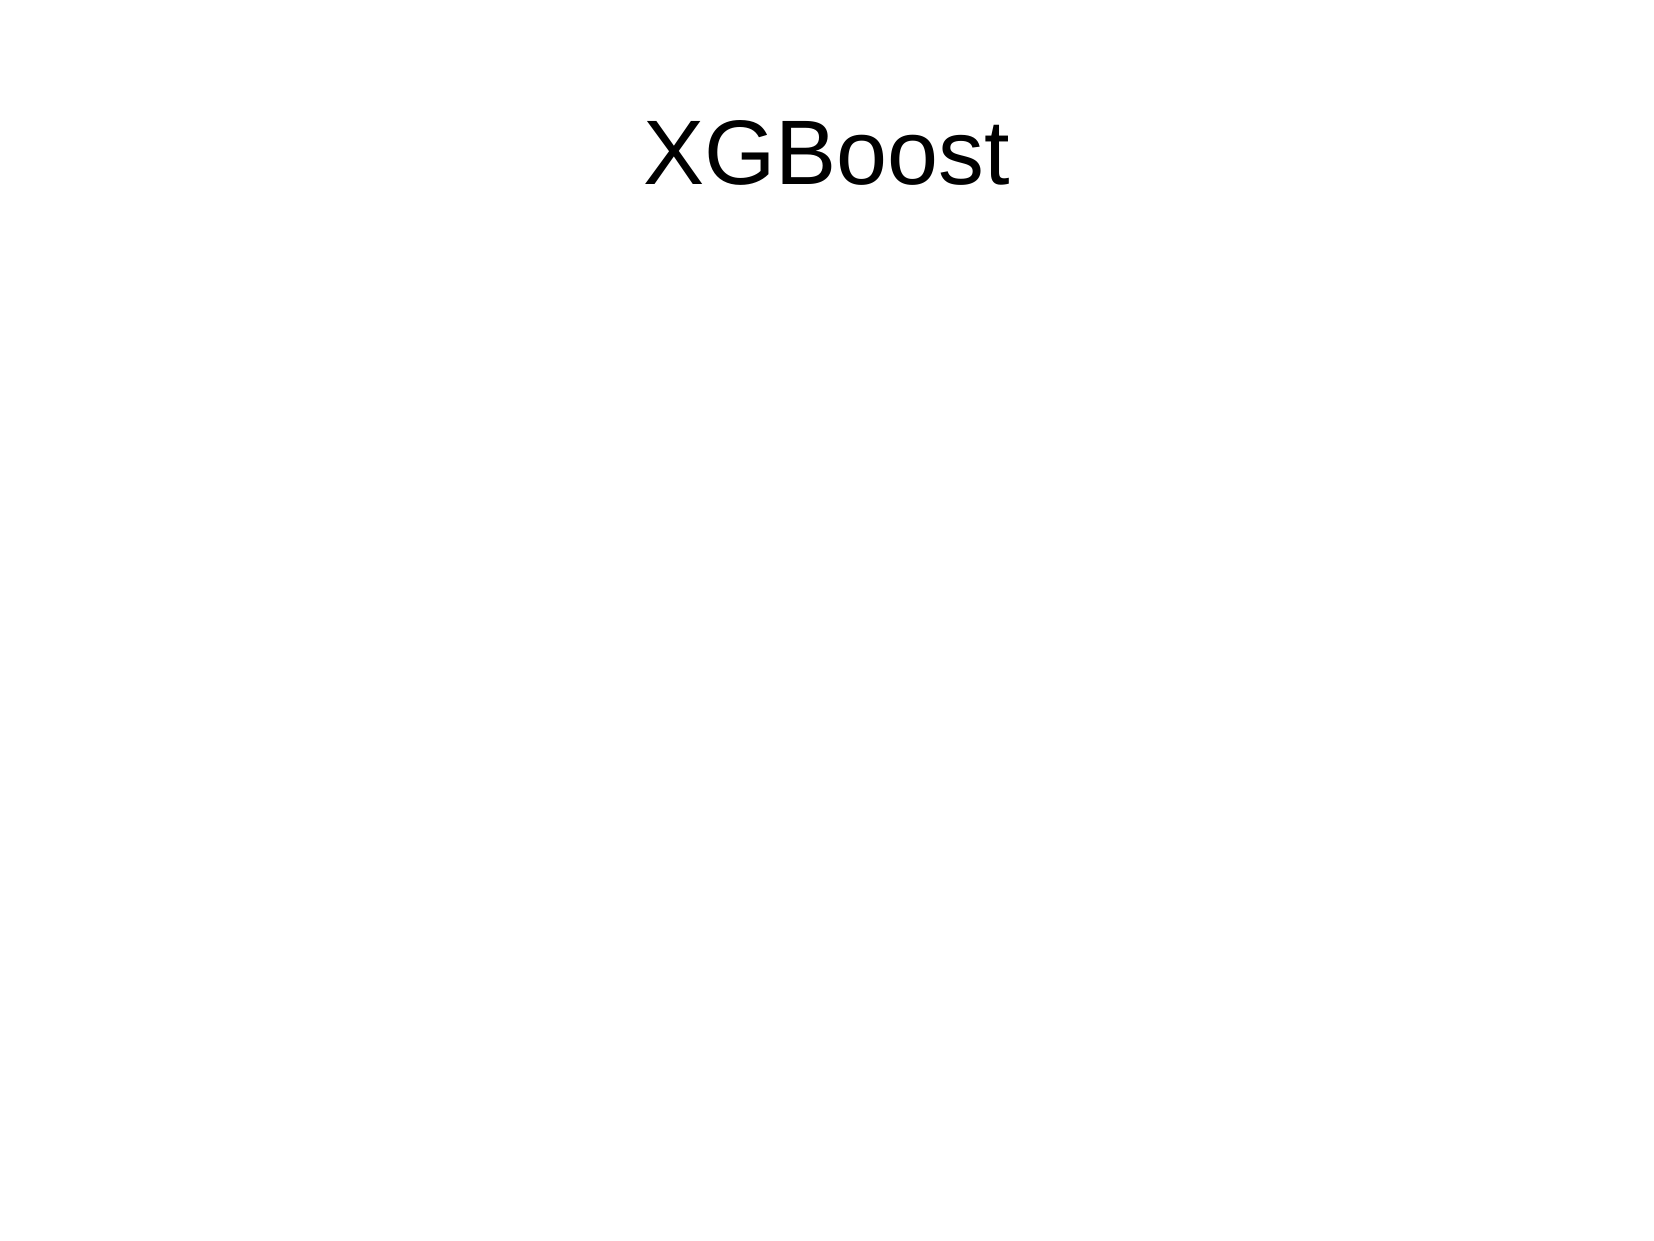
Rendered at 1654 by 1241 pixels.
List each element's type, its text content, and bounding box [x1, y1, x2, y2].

title XGBoost [82, 49, 1571, 257]
